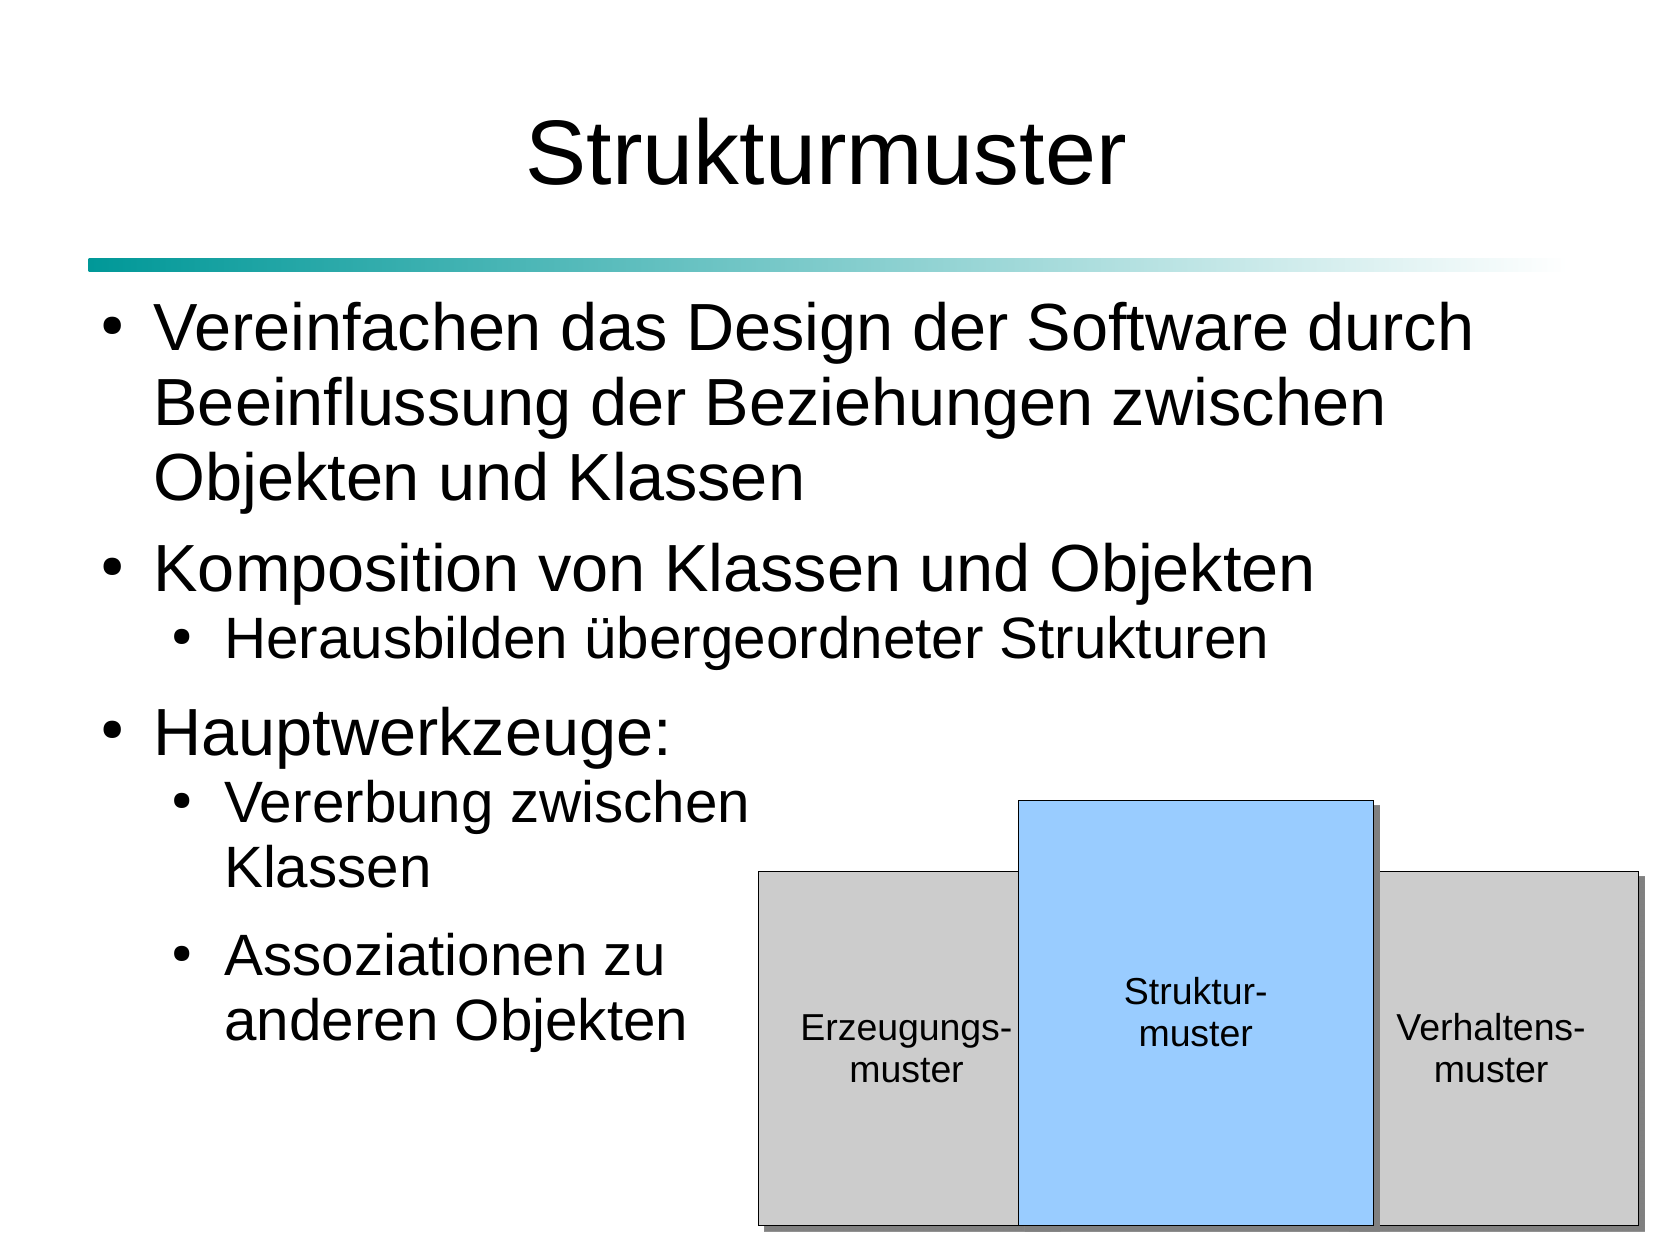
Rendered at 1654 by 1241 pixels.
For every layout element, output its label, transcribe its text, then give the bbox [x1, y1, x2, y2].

text_box Verhaltens- muster [1374, 871, 1639, 1226]
text_box Erzeugungs- muster [758, 871, 1018, 1226]
text_box Struktur- muster [1018, 800, 1374, 1226]
list Vereinfachen das Design der Software durch Beeinflussung der Beziehungen zwischen Objekten und Klassen Komposition von Klassen und Objekten Herausbilden übergeordneter Strukturen Hauptwerkzeuge: Vererbung zwischen Klassen Assoziationen zu anderen Objekten [82, 290, 1571, 1109]
title Strukturmuster [82, 49, 1571, 257]
